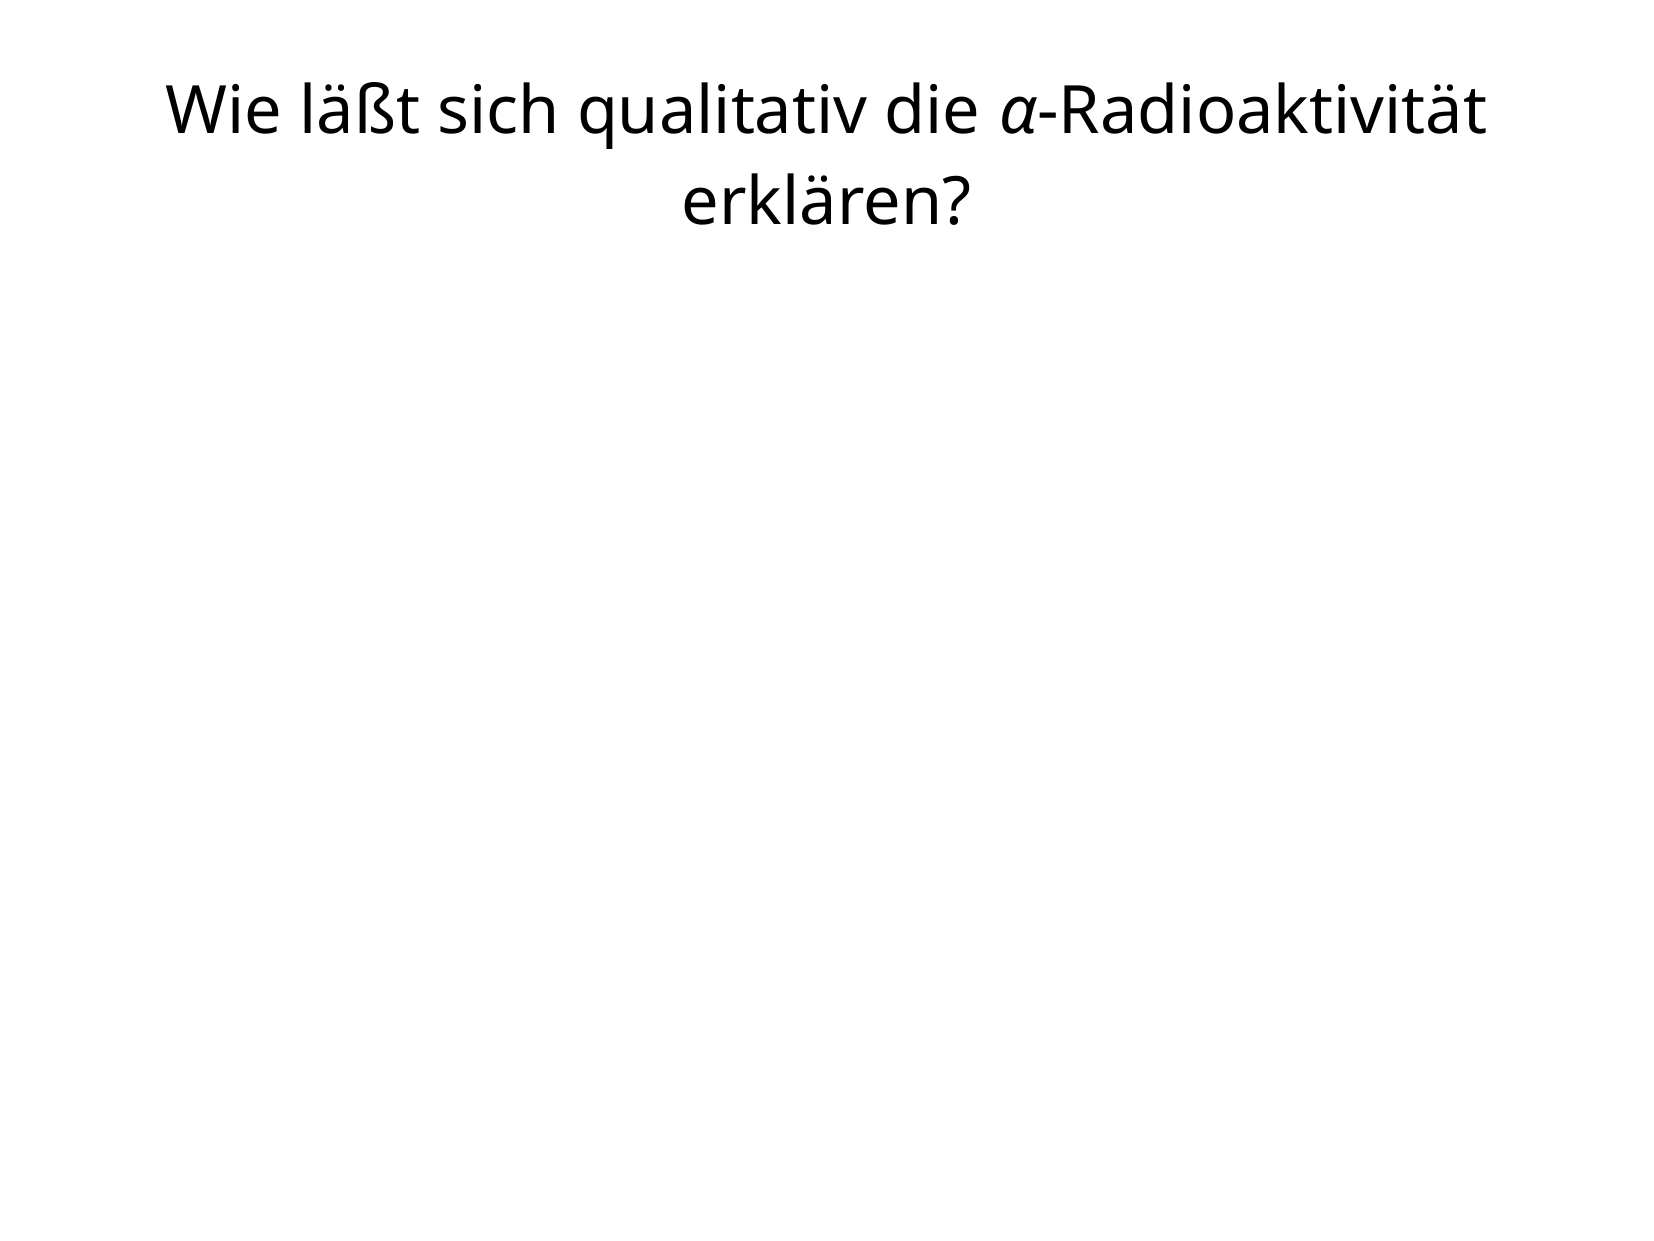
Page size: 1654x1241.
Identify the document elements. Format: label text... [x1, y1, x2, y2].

title Wie läßt sich qualitativ die α-Radioaktivität erklären? [82, 49, 1571, 257]
